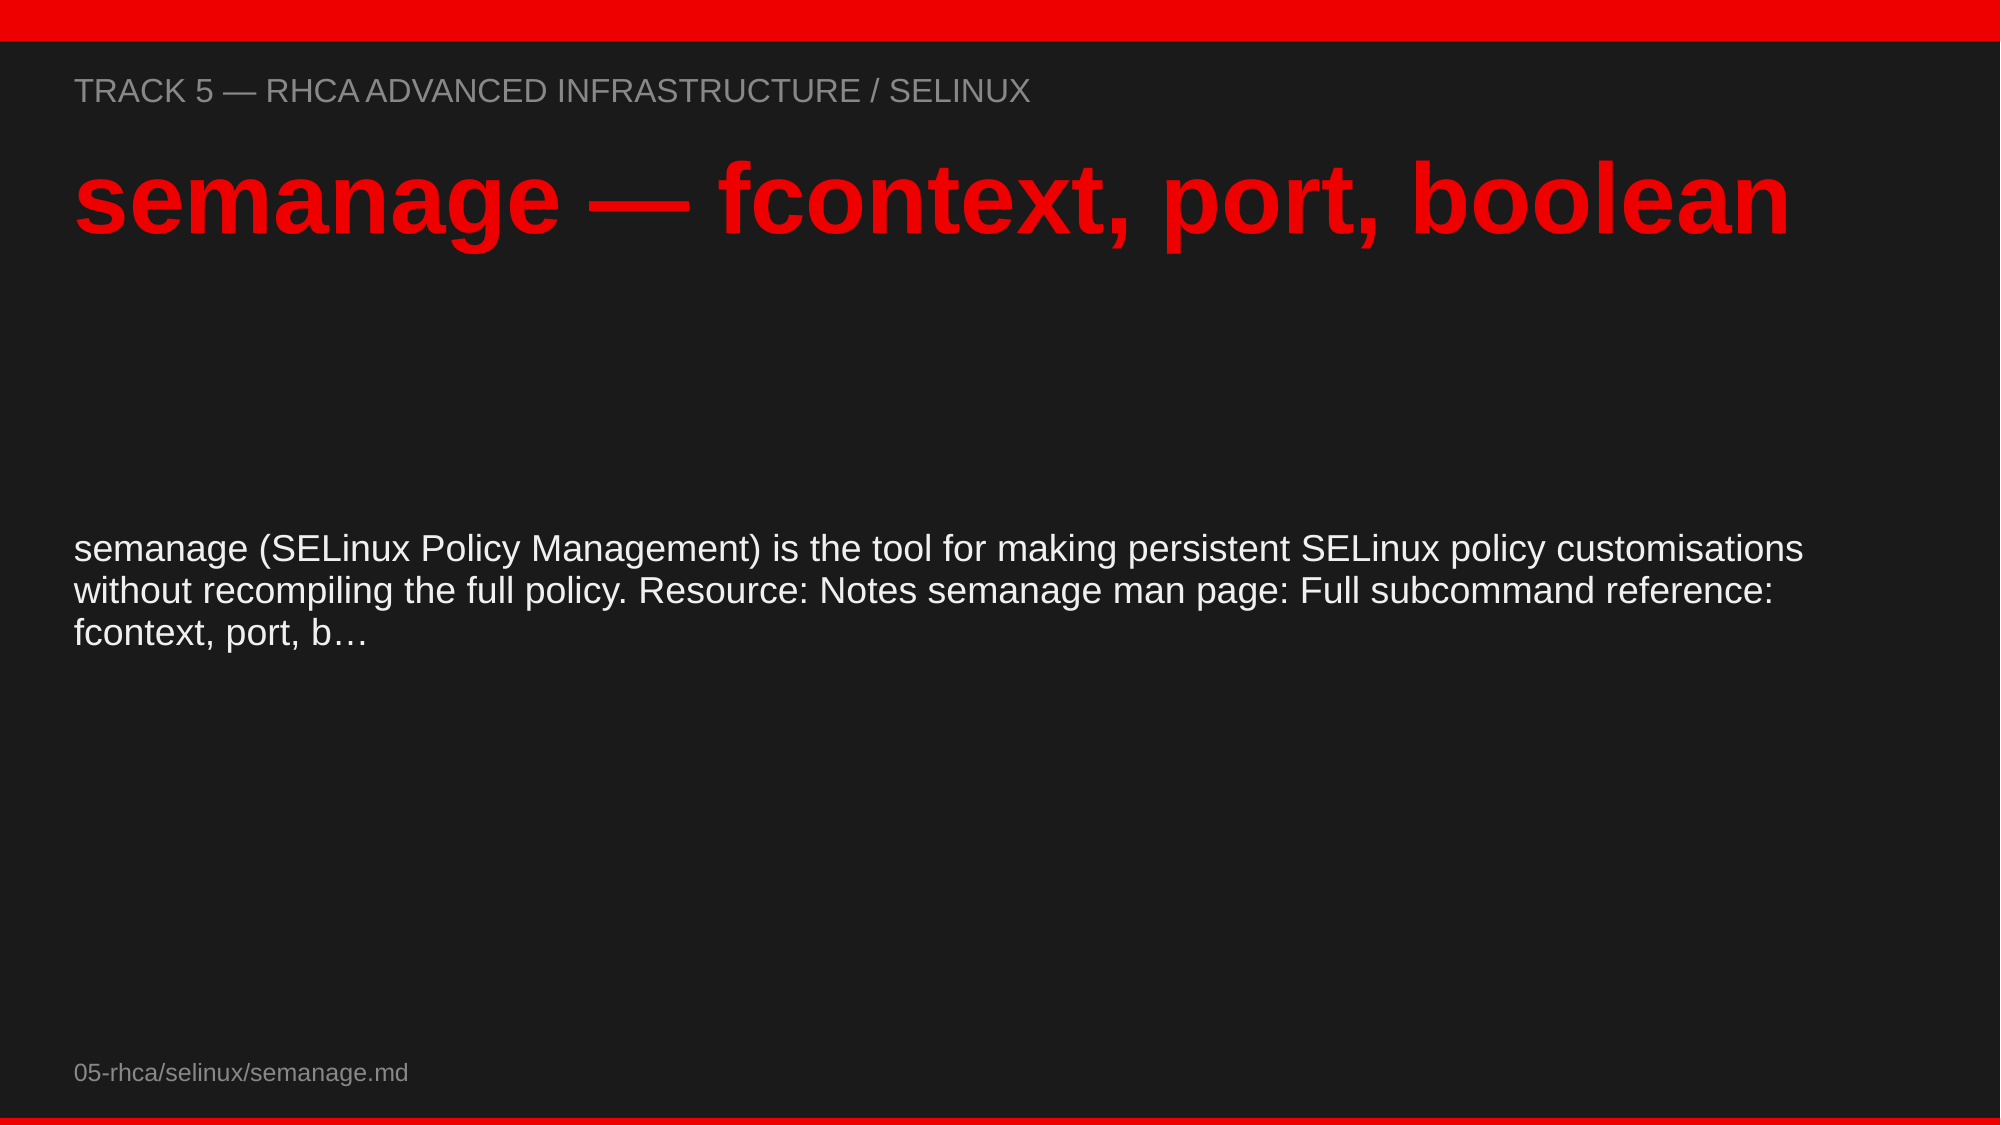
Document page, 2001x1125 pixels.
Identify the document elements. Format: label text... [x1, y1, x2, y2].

text_box [0, 1117, 2001, 1125]
text_box 05-rhca/selinux/semanage.md [59, 1051, 1942, 1093]
text_box semanage — fcontext, port, boolean [59, 135, 1942, 461]
text_box TRACK 5 — RHCA ADVANCED INFRASTRUCTURE / SELINUX [59, 64, 1942, 119]
text_box [0, 0, 2001, 42]
text_box semanage (SELinux Policy Management) is the tool for making persistent SELinux policy customisations without recompiling the full policy. Resource: Notes semanage man page: Full subcommand reference: fcontext, port, b… [59, 519, 1942, 727]
